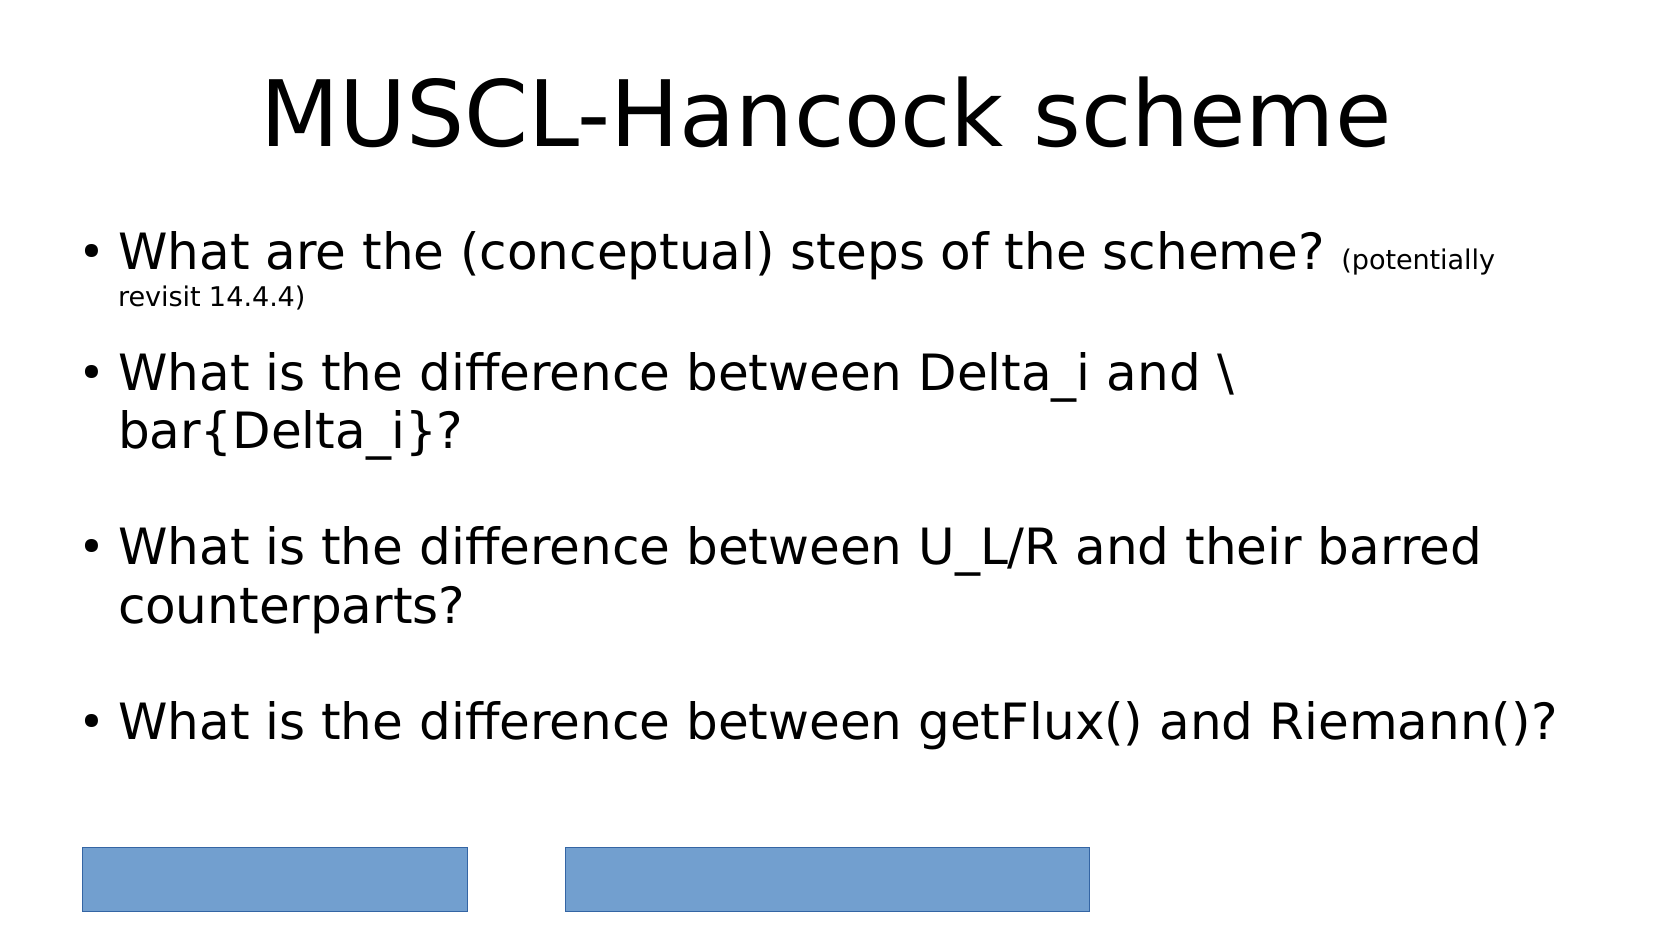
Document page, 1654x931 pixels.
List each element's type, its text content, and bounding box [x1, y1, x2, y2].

subtitle What are the (conceptual) steps of the scheme? (potentially revisit 14.4.4) What is the difference between Delta_i and \bar{Delta_i}? What is the difference between U_L/R and their barred counterparts? What is the difference between getFlux() and Riemann()? [82, 217, 1571, 758]
title MUSCL-Hancock scheme [82, 37, 1571, 193]
